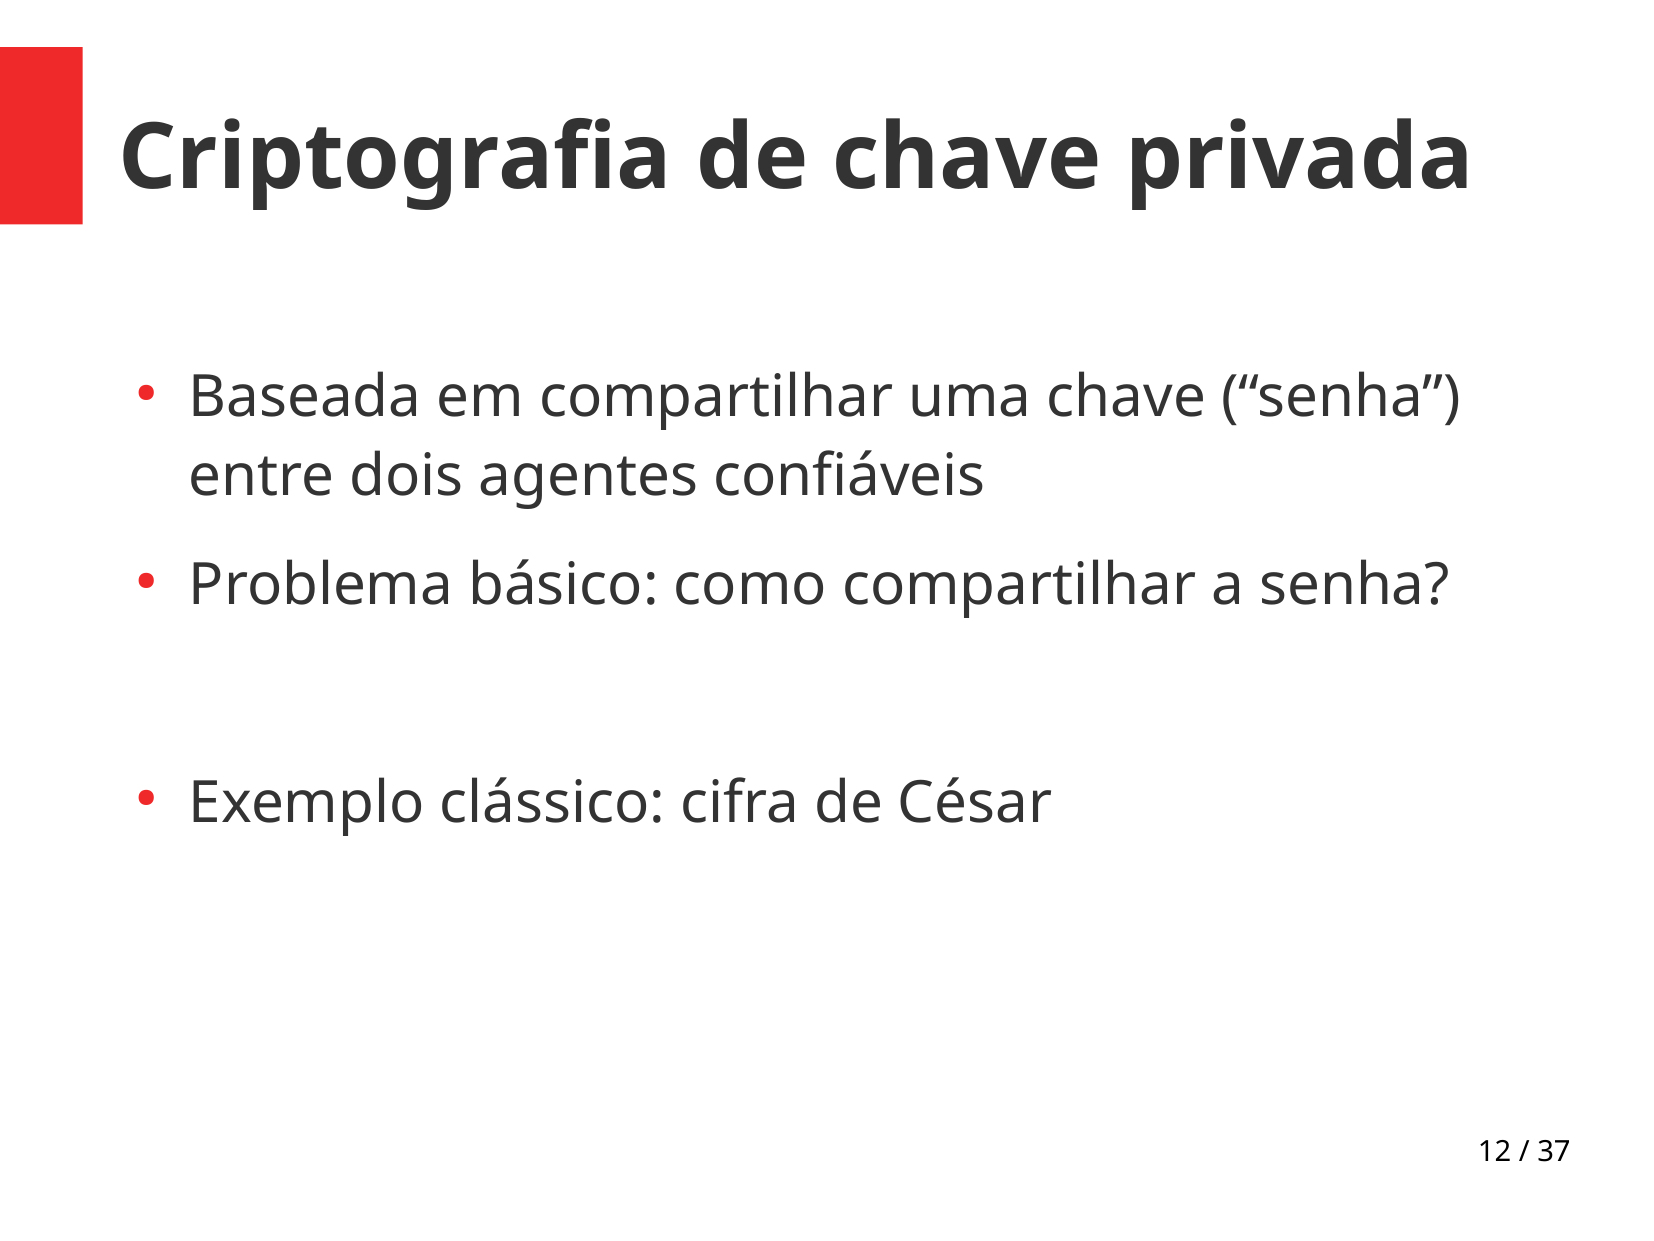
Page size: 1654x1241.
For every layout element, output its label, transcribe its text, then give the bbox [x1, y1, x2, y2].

title Criptografia de chave privada [118, 45, 1571, 260]
list Baseada em compartilhar uma chave (“senha”) entre dois agentes confiáveis Problema básico: como compartilhar a senha? Exemplo clássico: cifra de César [118, 354, 1536, 1074]
